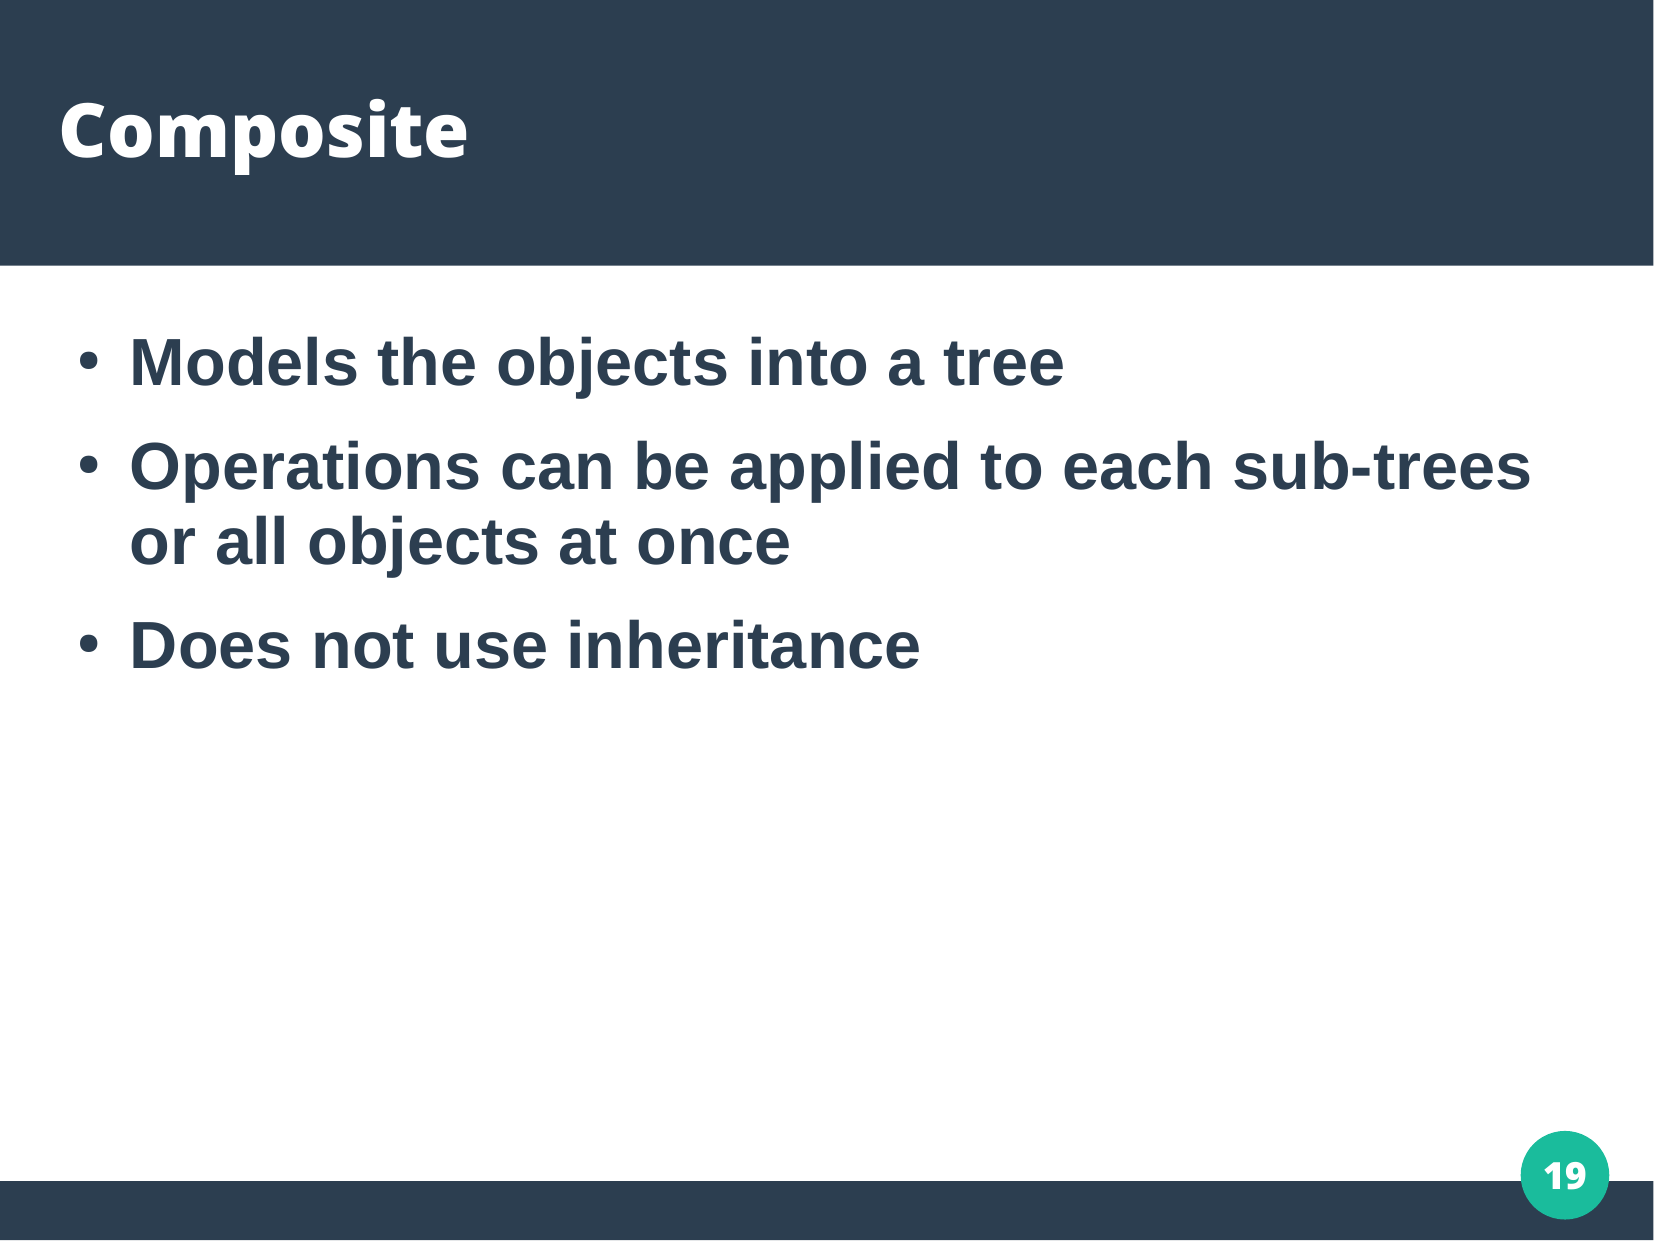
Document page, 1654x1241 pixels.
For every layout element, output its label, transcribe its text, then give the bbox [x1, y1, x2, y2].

title Composite [59, 49, 1595, 207]
list Models the objects into a tree Operations can be applied to each sub-trees or all objects at once Does not use inheritance [59, 324, 1595, 1152]
